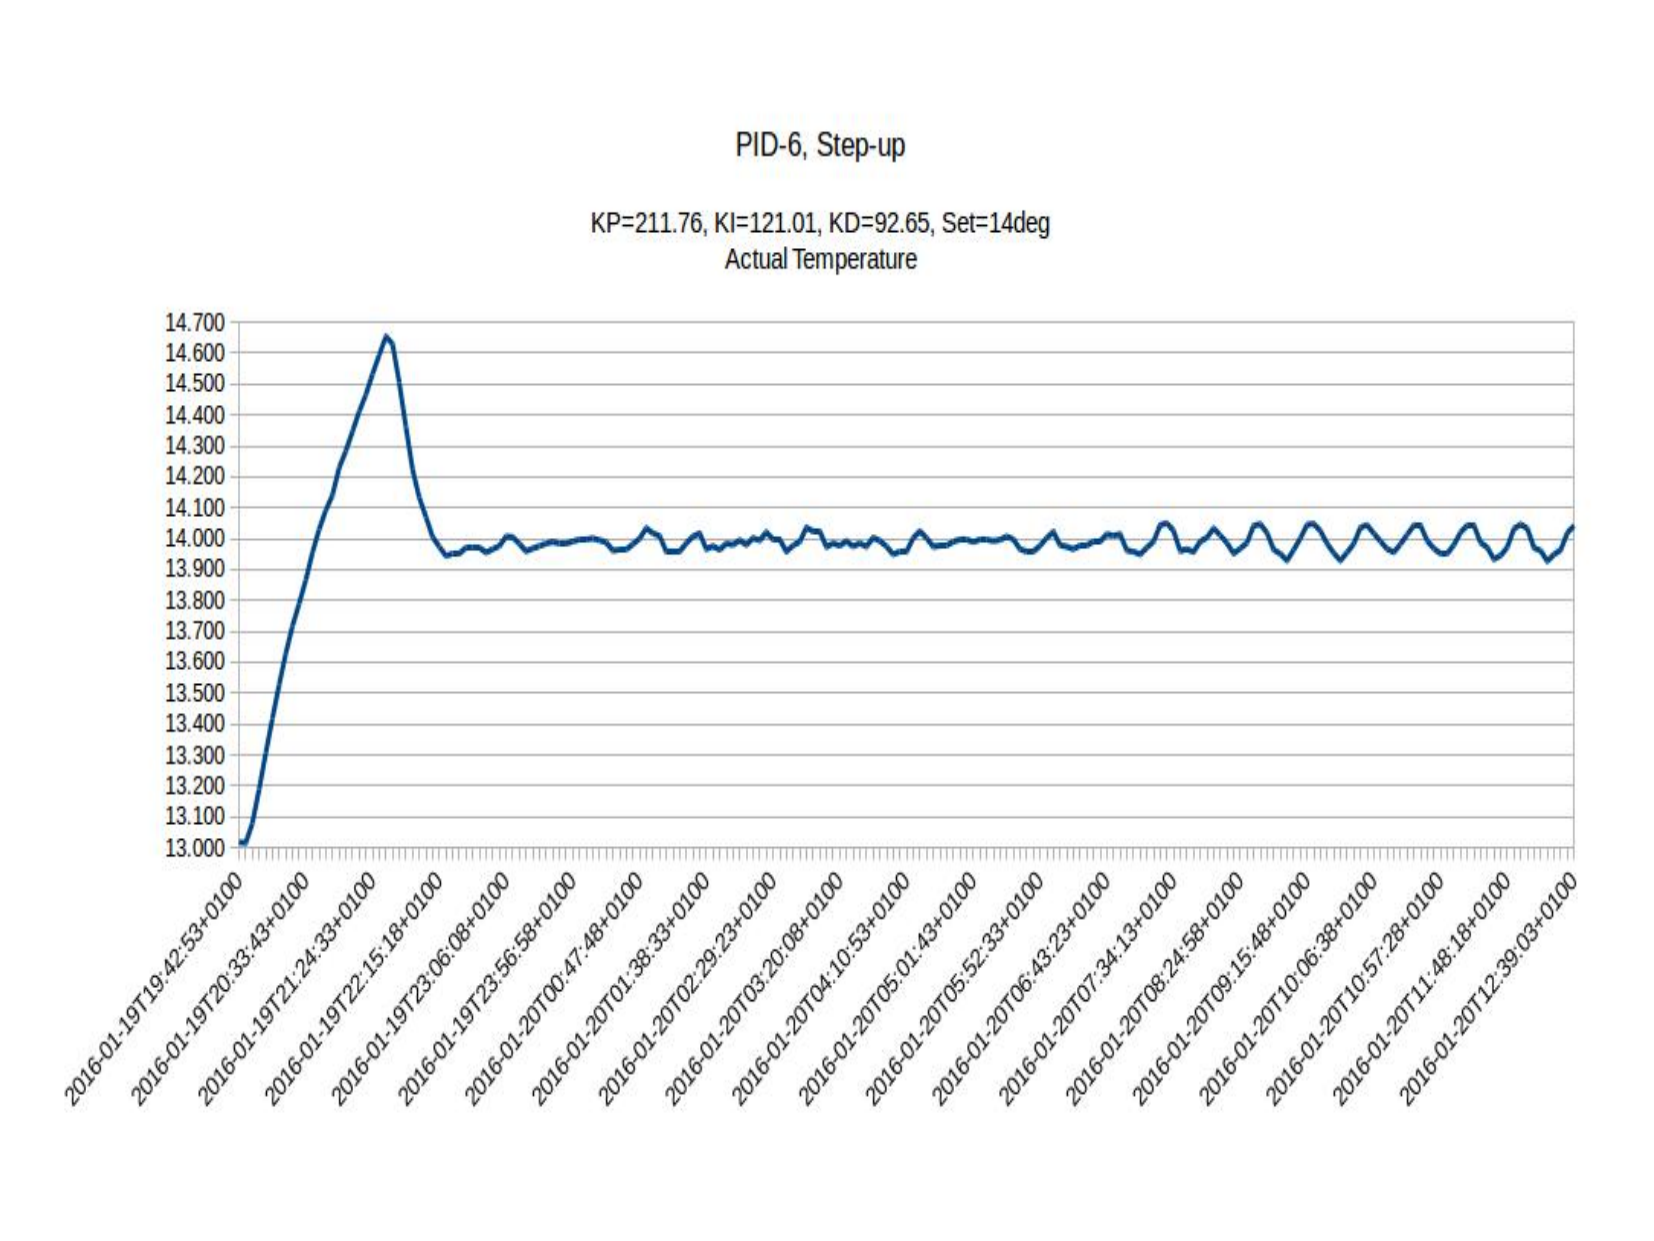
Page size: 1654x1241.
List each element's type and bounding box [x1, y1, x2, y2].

picture [28, 82, 1613, 1133]
